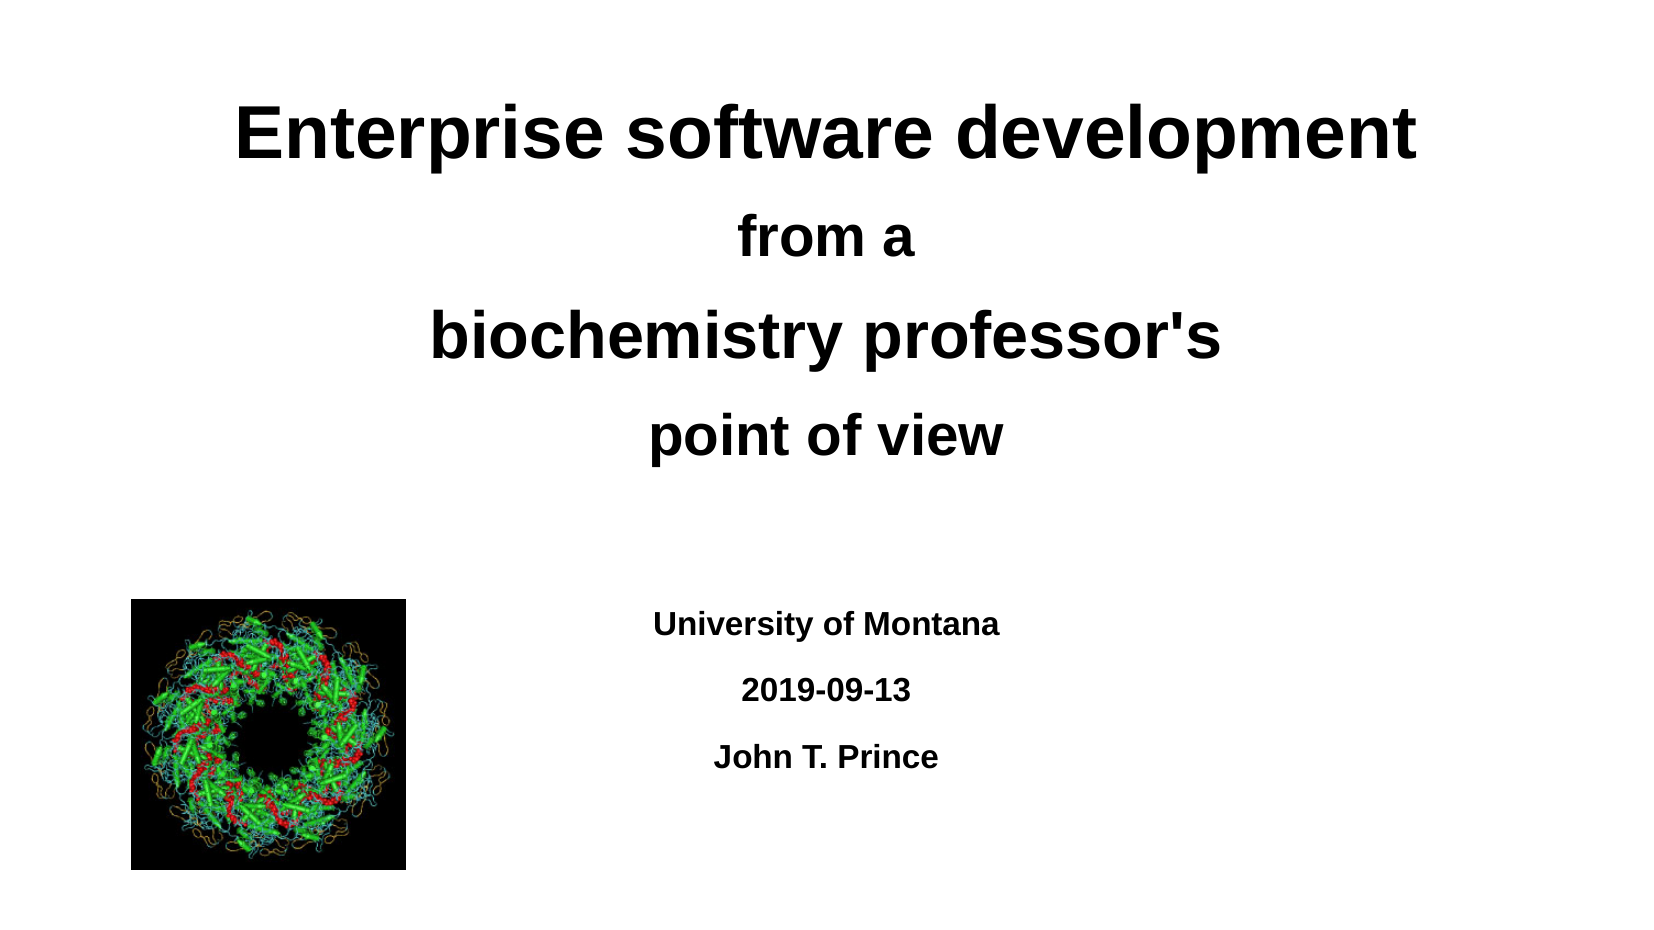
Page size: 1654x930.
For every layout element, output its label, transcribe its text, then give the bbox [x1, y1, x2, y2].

picture [131, 599, 406, 871]
subtitle Enterprise software development from a biochemistry professor's point of view [82, 0, 1571, 296]
text_box University of Montana 2019-09-13 John T. Prince [82, 296, 1571, 930]
